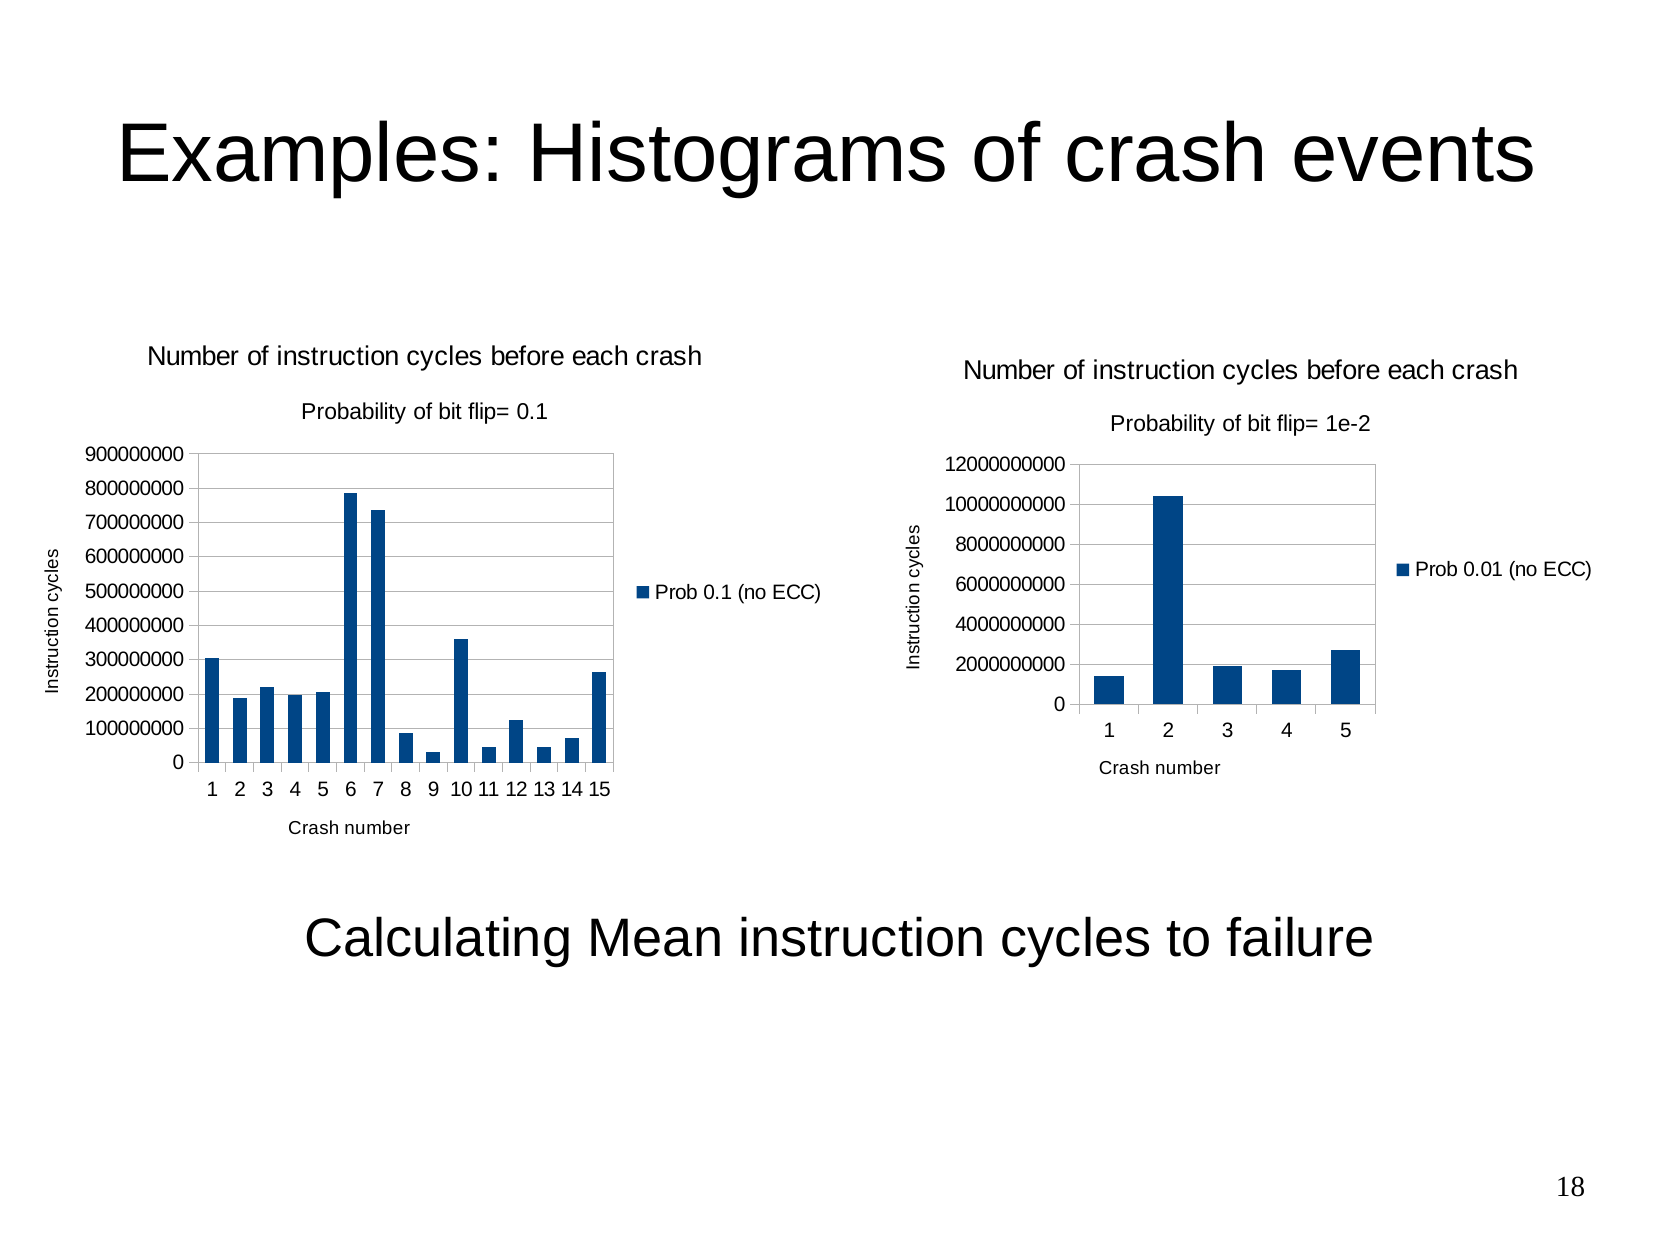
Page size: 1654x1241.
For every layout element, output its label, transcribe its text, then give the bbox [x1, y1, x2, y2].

title Examples: Histograms of crash events [82, 49, 1571, 257]
chart [870, 330, 1612, 811]
chart [8, 314, 841, 871]
text_box Calculating Mean instruction cycles to failure [195, 900, 1501, 976]
